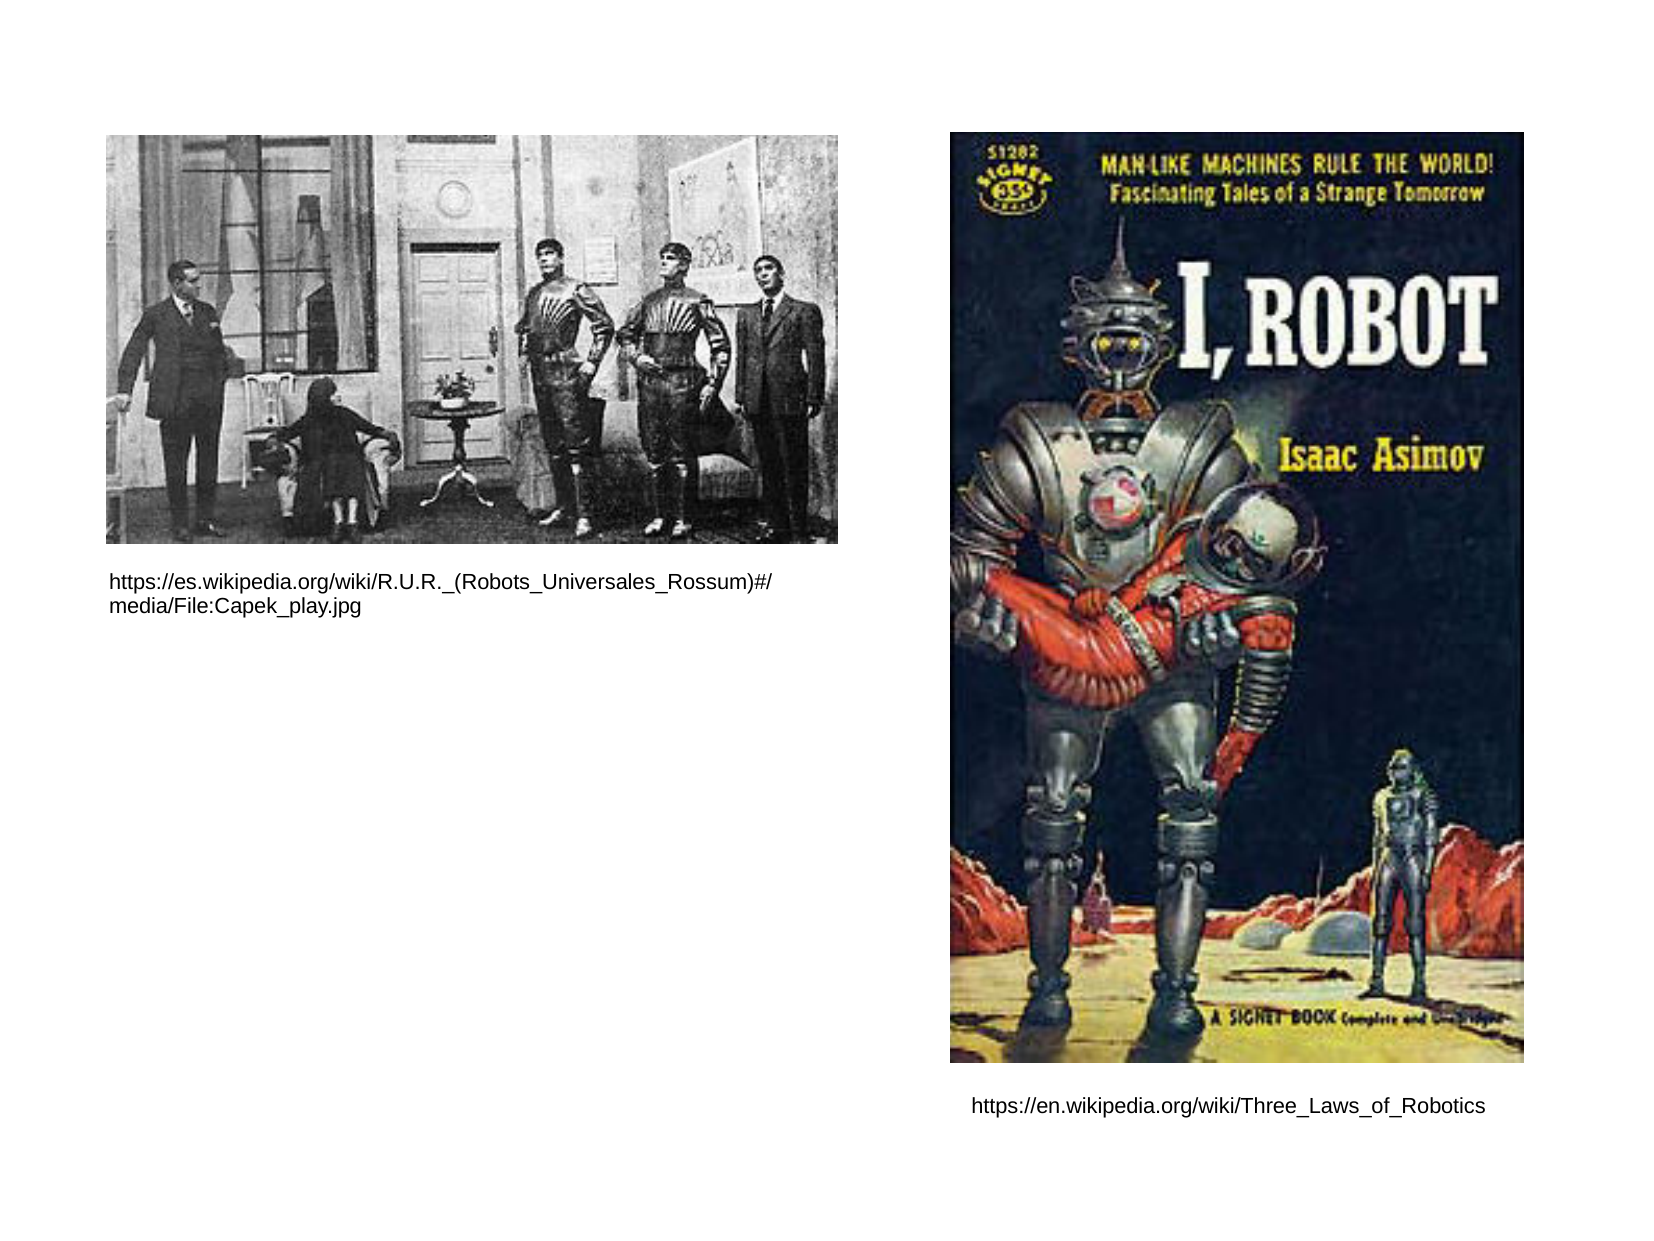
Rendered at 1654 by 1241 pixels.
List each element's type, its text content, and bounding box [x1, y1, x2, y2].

picture [950, 132, 1524, 1063]
text_box https://es.wikipedia.org/wiki/R.U.R._(Robots_Universales_Rossum)#/media/File:Capek_play.jpg [94, 562, 851, 626]
text_box https://en.wikipedia.org/wiki/Three_Laws_of_Robotics [956, 1086, 1512, 1134]
picture [106, 135, 838, 544]
